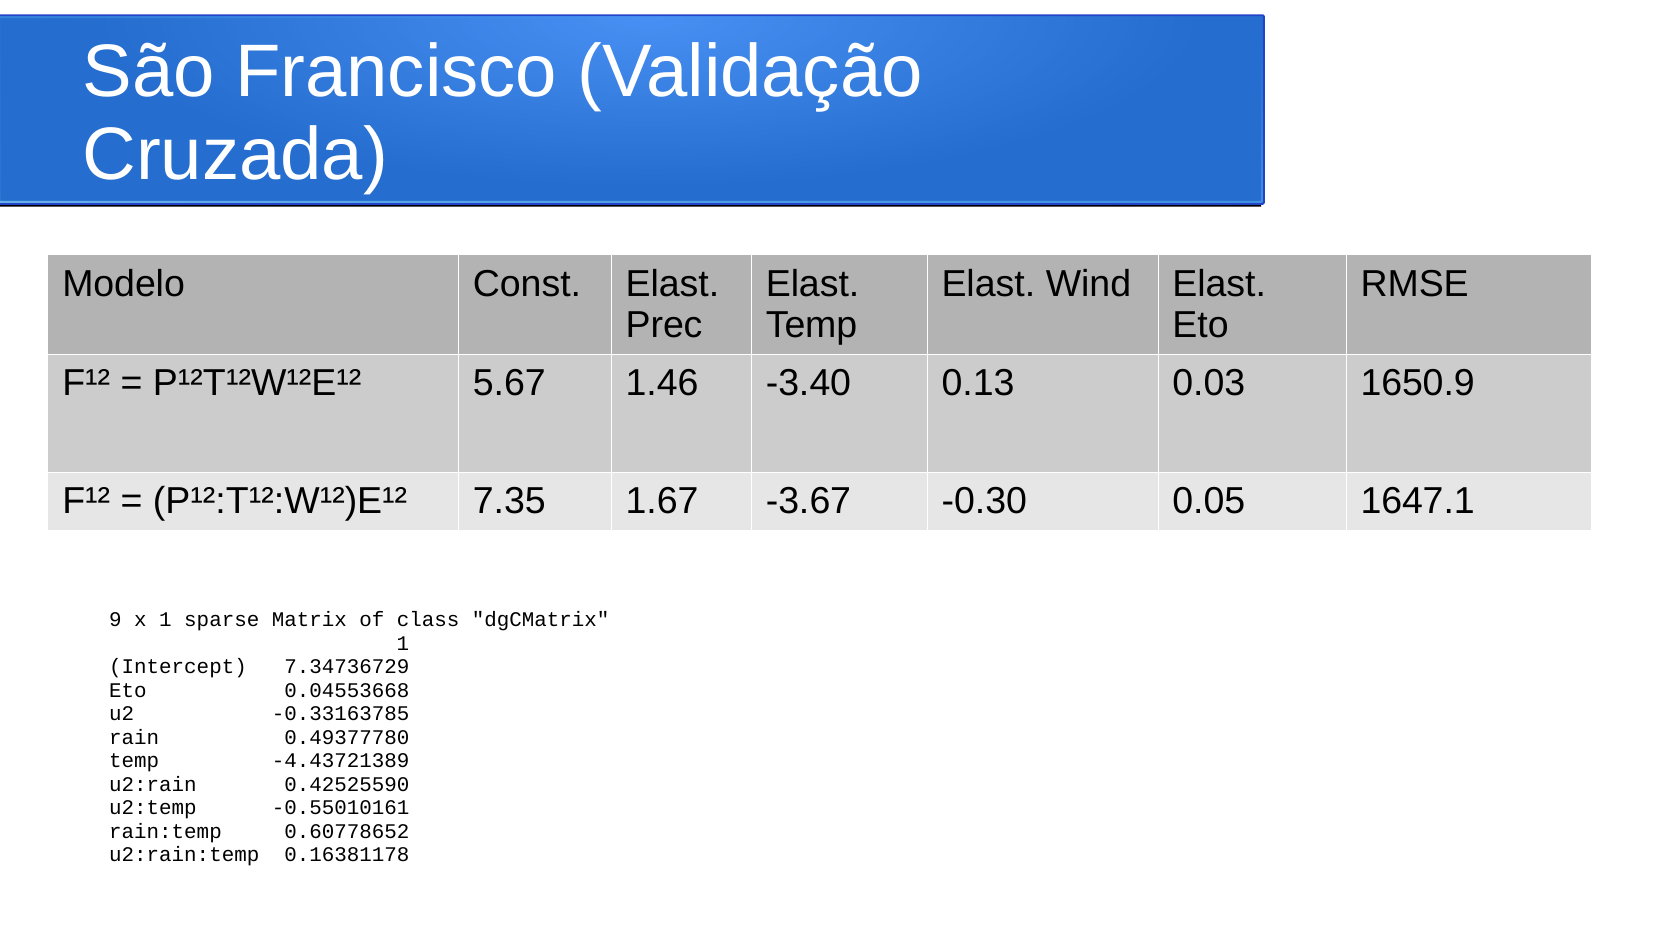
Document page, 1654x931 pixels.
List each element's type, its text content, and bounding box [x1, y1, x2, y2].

table_cell 0.03 [1159, 355, 1346, 472]
table_header RMSE [1347, 255, 1591, 354]
table_cell 0.05 [1159, 473, 1346, 530]
table_header Elast. Wind [928, 255, 1158, 354]
table_cell -3.40 [752, 355, 927, 472]
table_cell 1.46 [612, 355, 751, 472]
table_header Elast. Prec [612, 255, 751, 354]
table_cell -3.67 [752, 473, 927, 530]
table_header Modelo [48, 255, 458, 354]
table_cell 1647.1 [1347, 473, 1591, 530]
table_header Elast. Temp [752, 255, 927, 354]
table_cell 7.35 [459, 473, 611, 530]
table_cell F¹² = P¹²T¹²W¹²E¹² [48, 355, 458, 472]
table_header Const. [459, 255, 611, 354]
table_header Elast. Eto [1159, 255, 1346, 354]
title São Francisco (Validação Cruzada) [82, 29, 1235, 196]
table_cell F¹² = (P¹²:T¹²:W¹²)E¹² [48, 473, 458, 530]
table_cell 5.67 [459, 355, 611, 472]
table_cell 1650.9 [1347, 355, 1591, 472]
text_box 9 x 1 sparse Matrix of class "dgCMatrix" 1 (Intercept) 7.34736729 Eto 0.04553668 u2 -0.33163785 rain 0.49377780 temp -4.43721389 u2:rain 0.42525590 u2:temp -0.55010161 rain:temp 0.60778652 u2:rain:temp 0.16381178 [94, 602, 625, 876]
table_cell 0.13 [928, 355, 1158, 472]
table_cell -0.30 [928, 473, 1158, 530]
table_cell 1.67 [612, 473, 751, 530]
